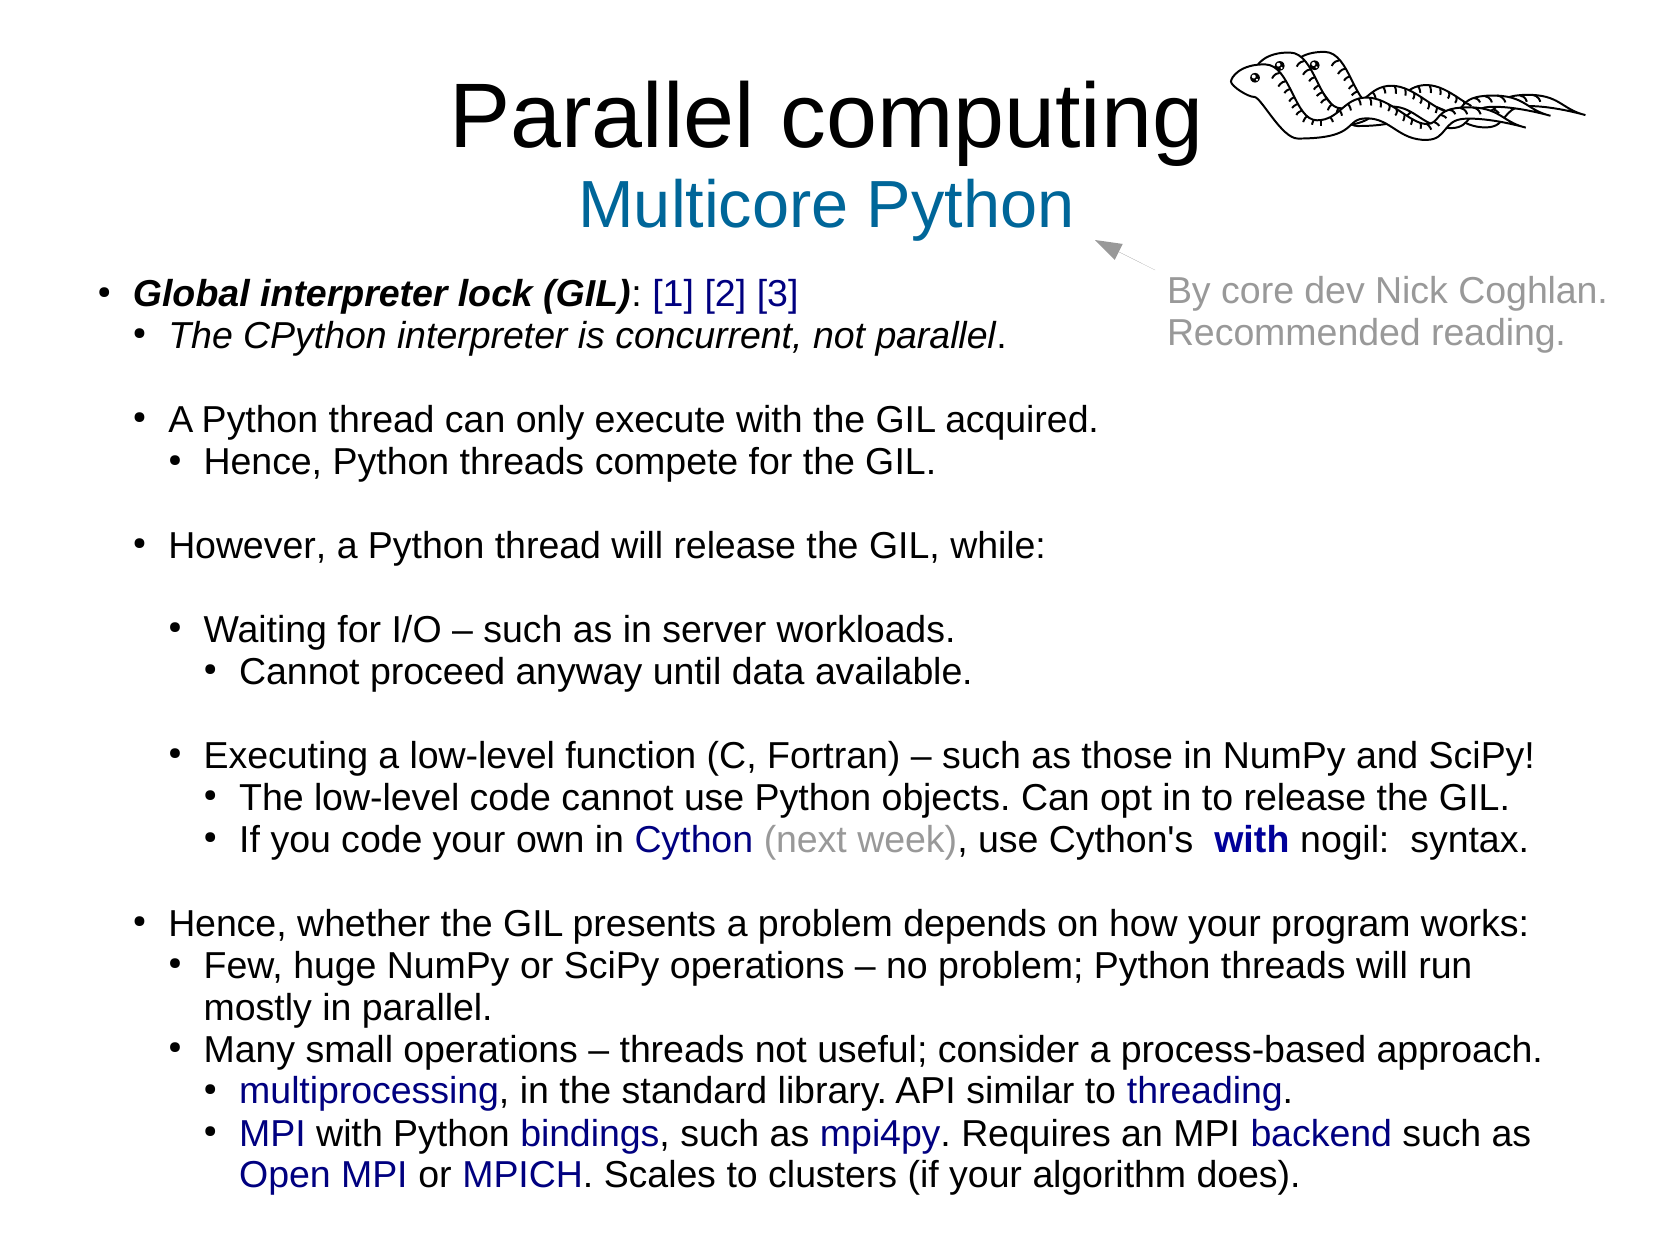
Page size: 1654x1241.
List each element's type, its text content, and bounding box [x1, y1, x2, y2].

picture [1230, 50, 1586, 141]
text_box Global interpreter lock (GIL): [1] [2] [3] The CPython interpreter is concurrent, not parallel. A Python thread can only execute with the GIL acquired. Hence, Python threads compete for the GIL. However, a Python thread will release the GIL, while: Waiting for I/O – such as in server workloads. Cannot proceed anyway until data available. Executing a low-level function (C, Fortran) – such as those in NumPy and SciPy! The low-level code cannot use Python objects. Can opt in to release the GIL. If you code your own in Cython (next week), use Cython's with nogil: syntax. Hence, whether the GIL presents a problem depends on how your program works: Few, huge NumPy or SciPy operations – no problem; Python threads will run mostly in parallel. Many small operations – threads not useful; consider a process-based approach. multiprocessing, in the standard library. API similar to threading. MPI with Python bindings, such as mpi4py. Requires an MPI backend such as Open MPI or MPICH. Scales to clusters (if your algorithm does). [82, 222, 1561, 1204]
text_box By core dev Nick Coghlan. Recommended reading. [1152, 261, 1623, 361]
title Parallel computing Multicore Python [82, 49, 1571, 257]
